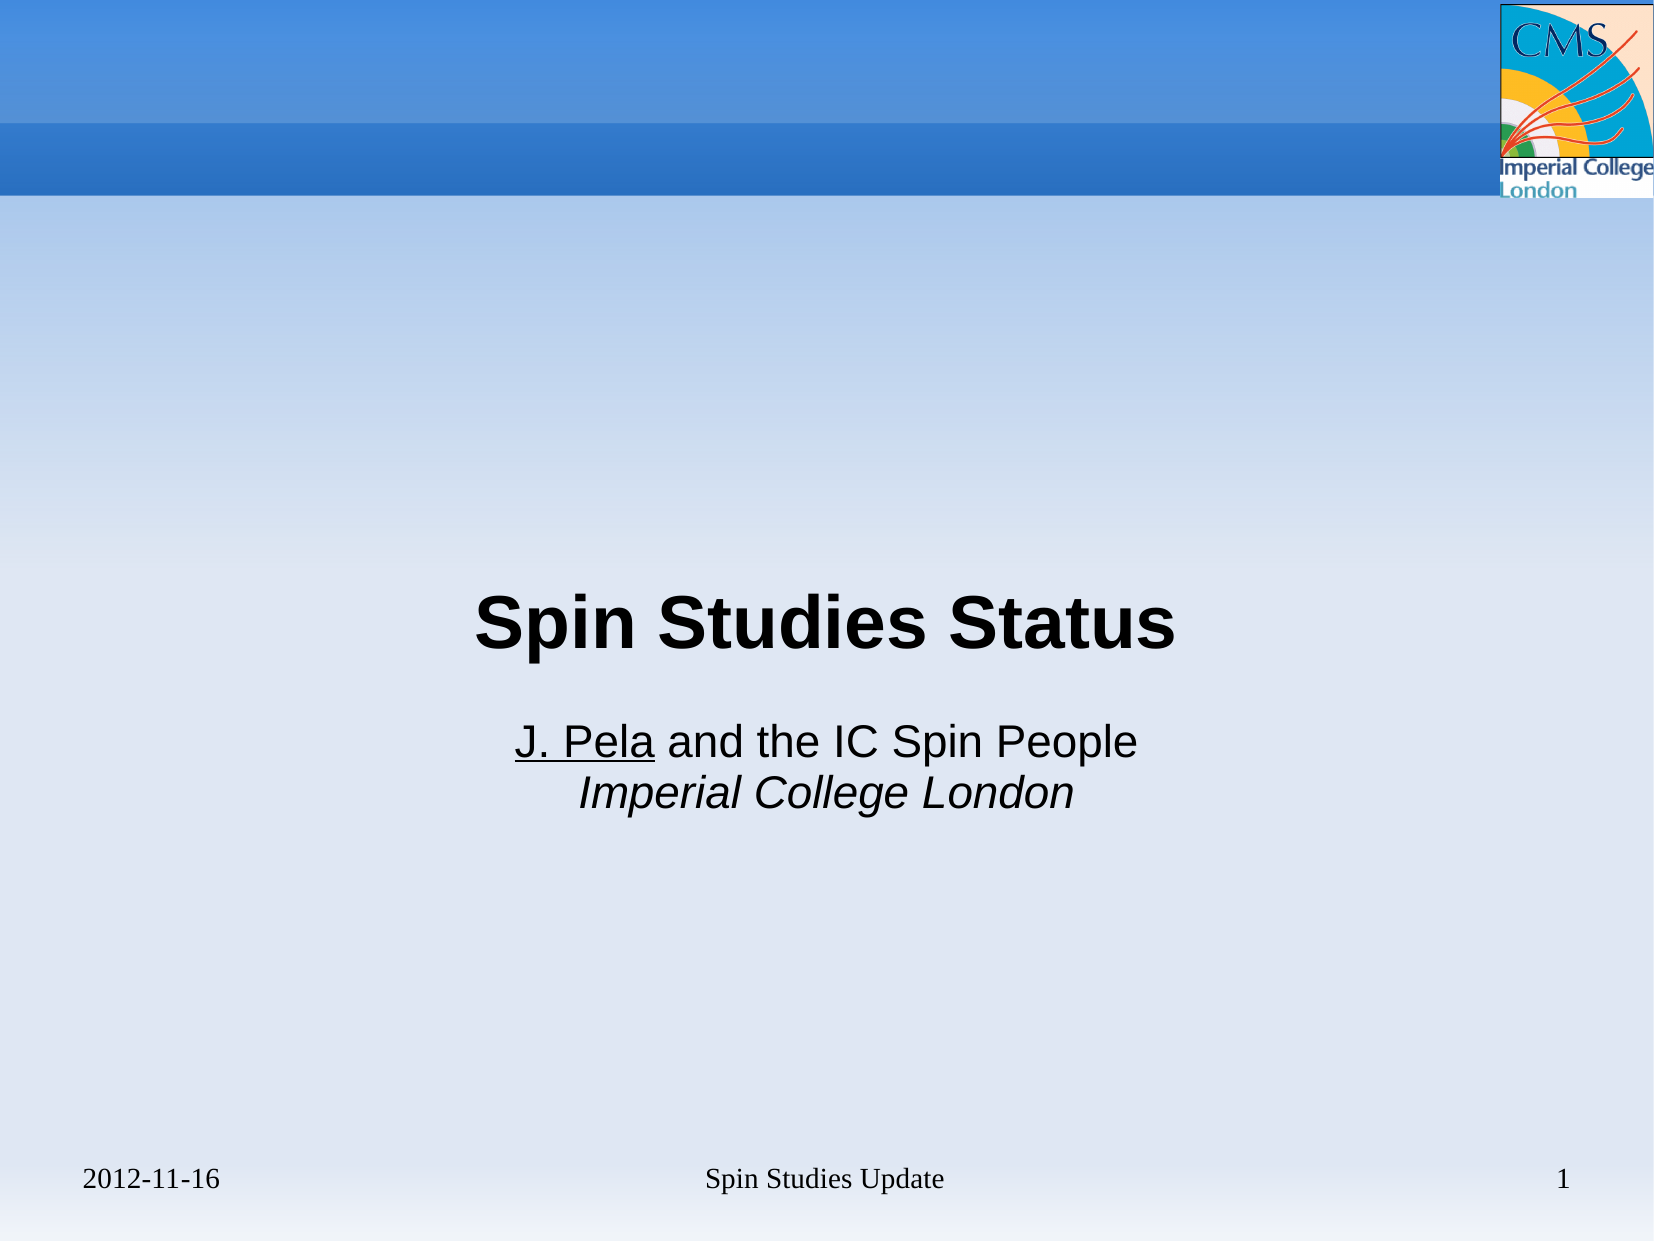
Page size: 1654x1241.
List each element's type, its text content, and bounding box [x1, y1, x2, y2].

picture [0, 0, 1654, 1241]
subtitle Spin Studies Status J. Pela and the IC Spin People Imperial College London [82, 290, 1571, 1109]
